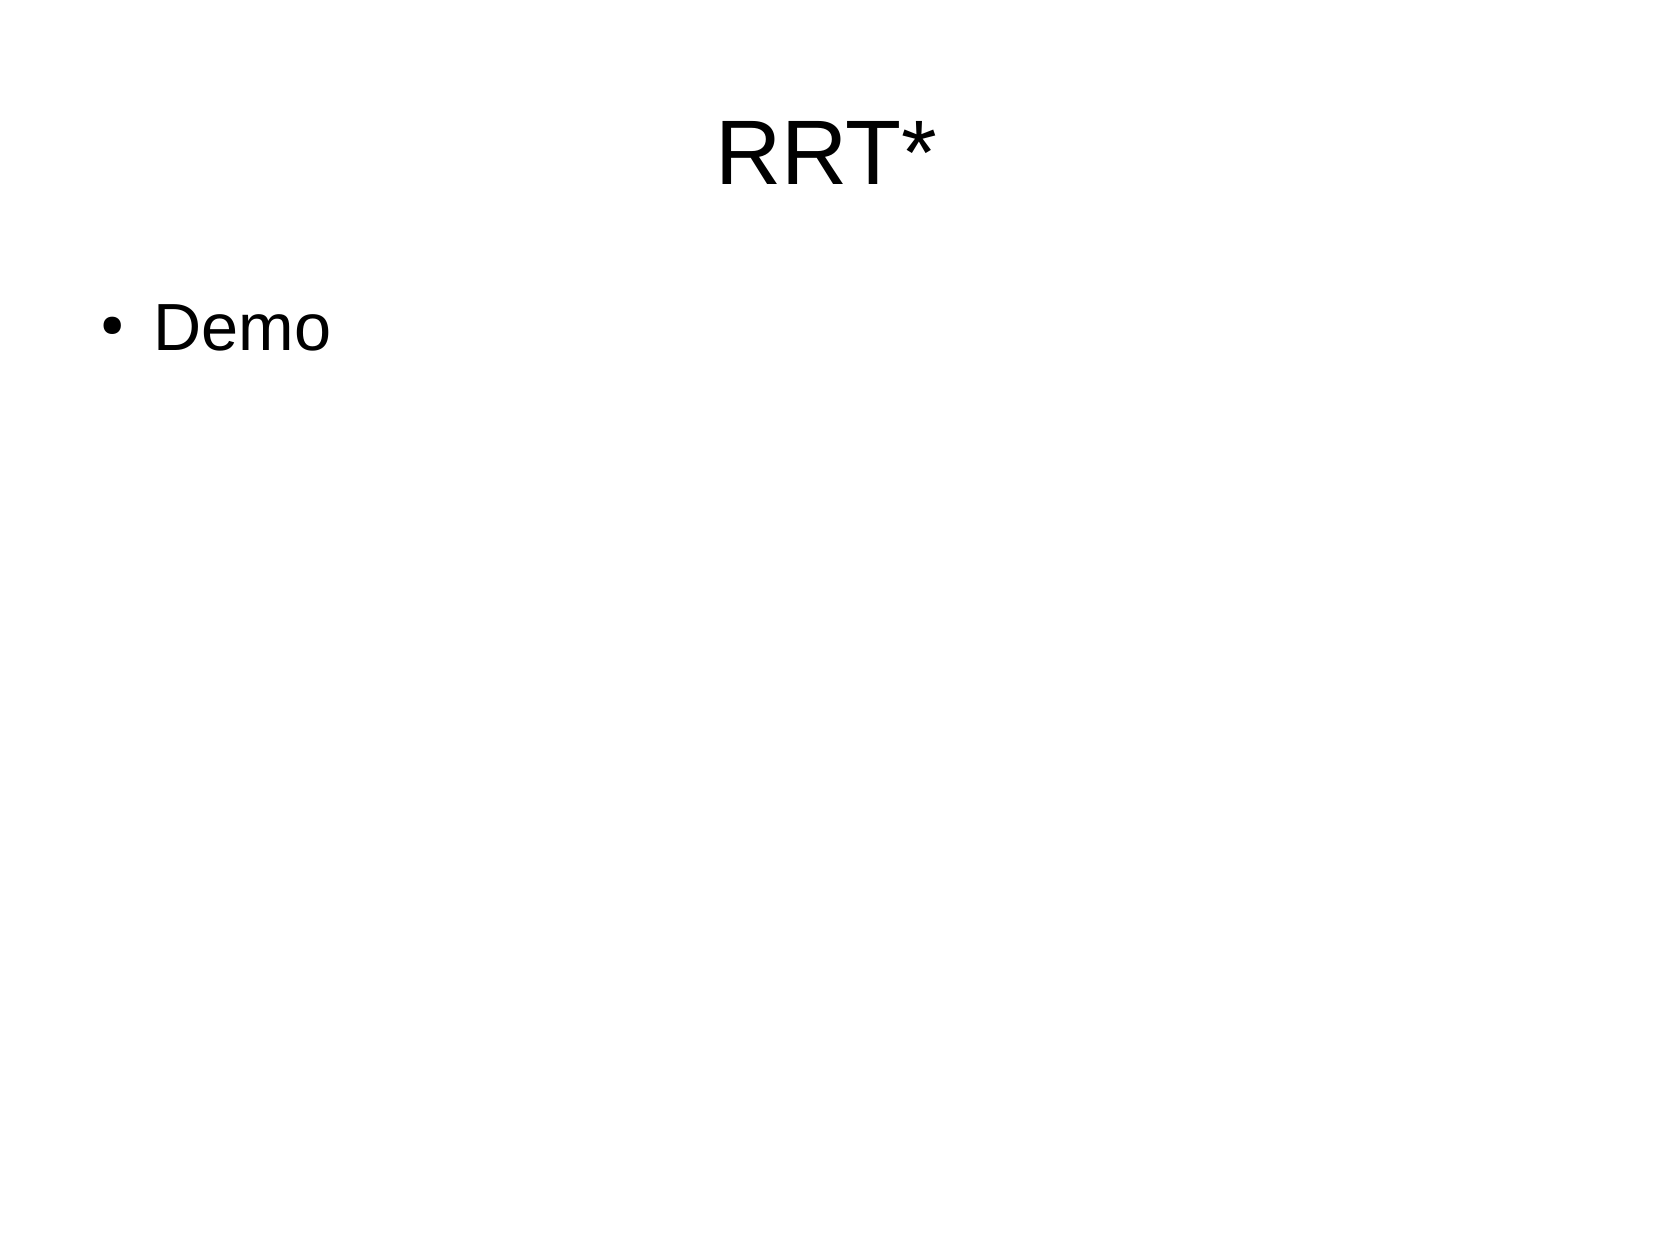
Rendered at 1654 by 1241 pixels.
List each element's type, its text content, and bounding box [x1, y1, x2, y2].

list Demo [82, 290, 1571, 1109]
title RRT* [82, 49, 1571, 257]
